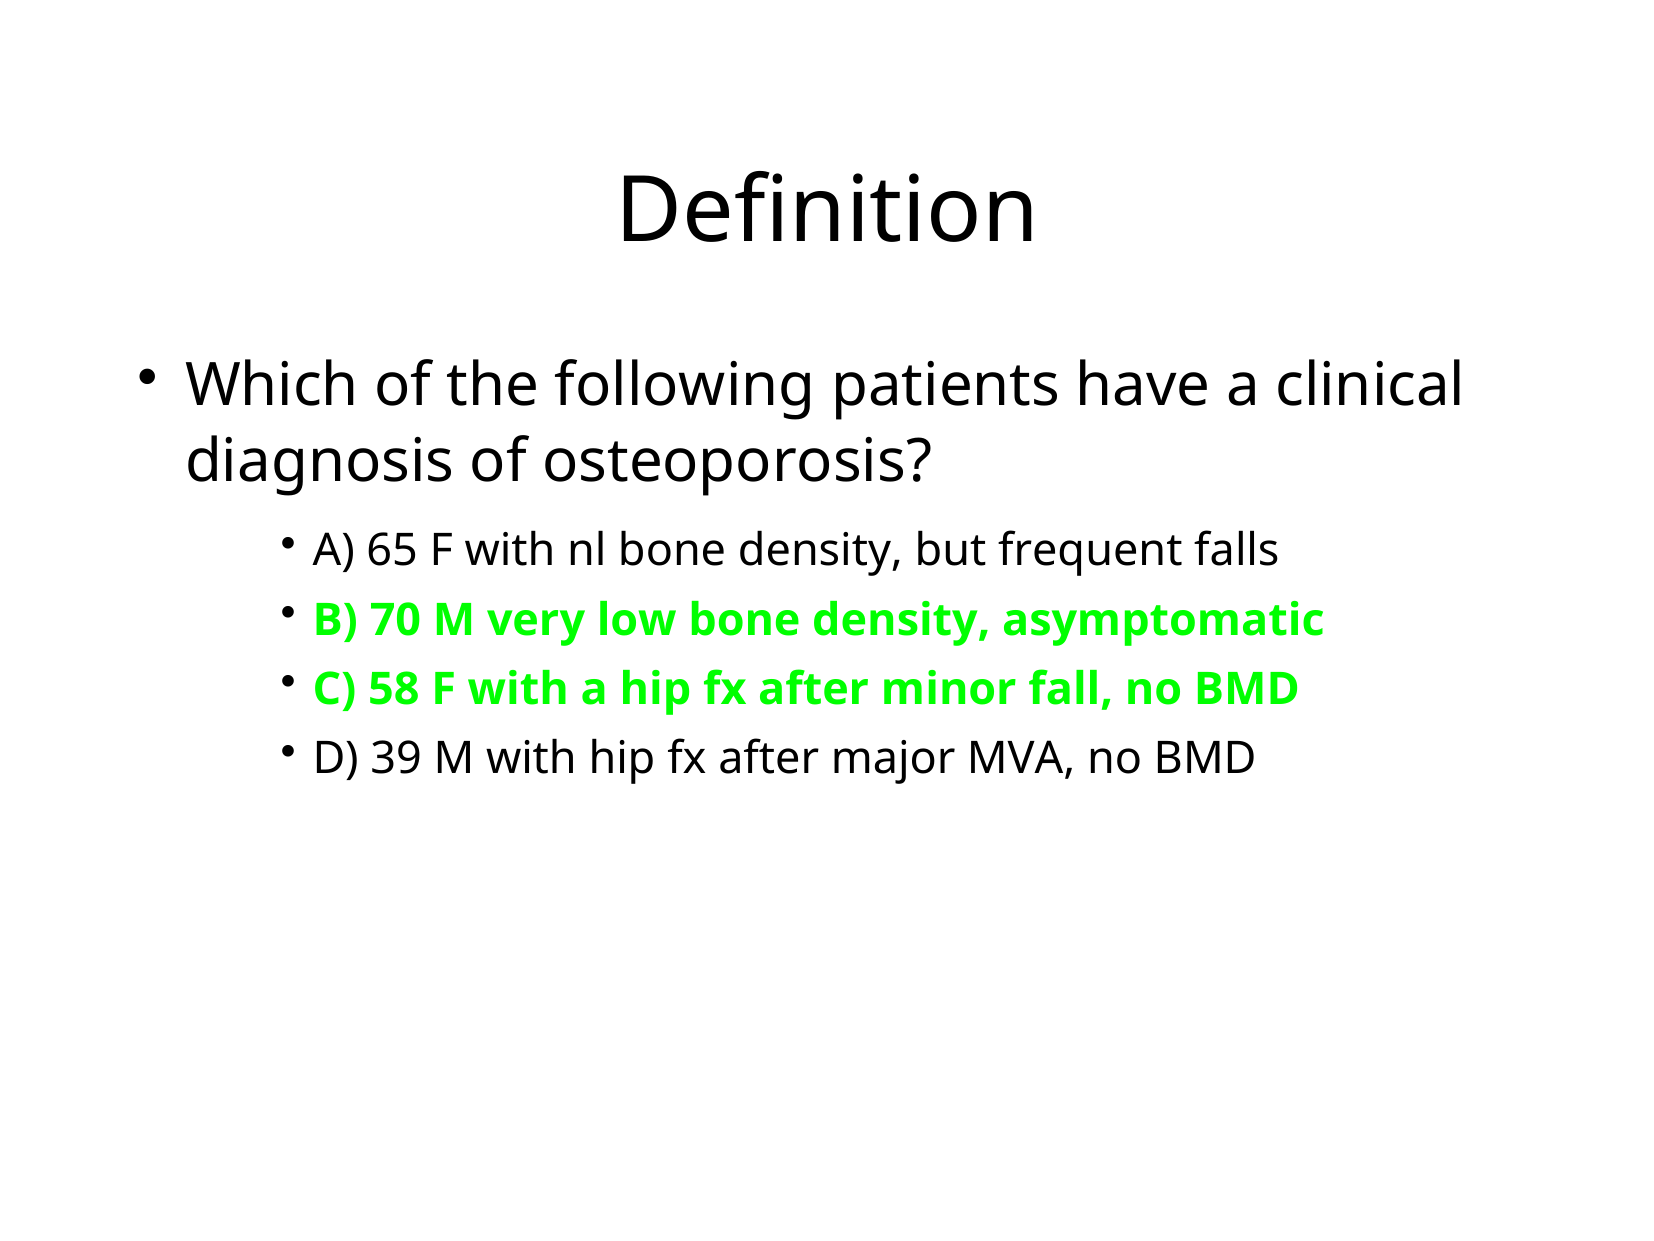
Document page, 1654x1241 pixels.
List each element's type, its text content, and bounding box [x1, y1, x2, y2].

title Definition [121, 155, 1534, 258]
list Which of the following patients have a clinical diagnosis of osteoporosis? A) 65 F with nl bone density, but frequent falls B) 70 M very low bone density, asymptomatic C) 58 F with a hip fx after minor fall, no BMD D) 39 M with hip fx after major MVA, no BMD [121, 344, 1534, 785]
